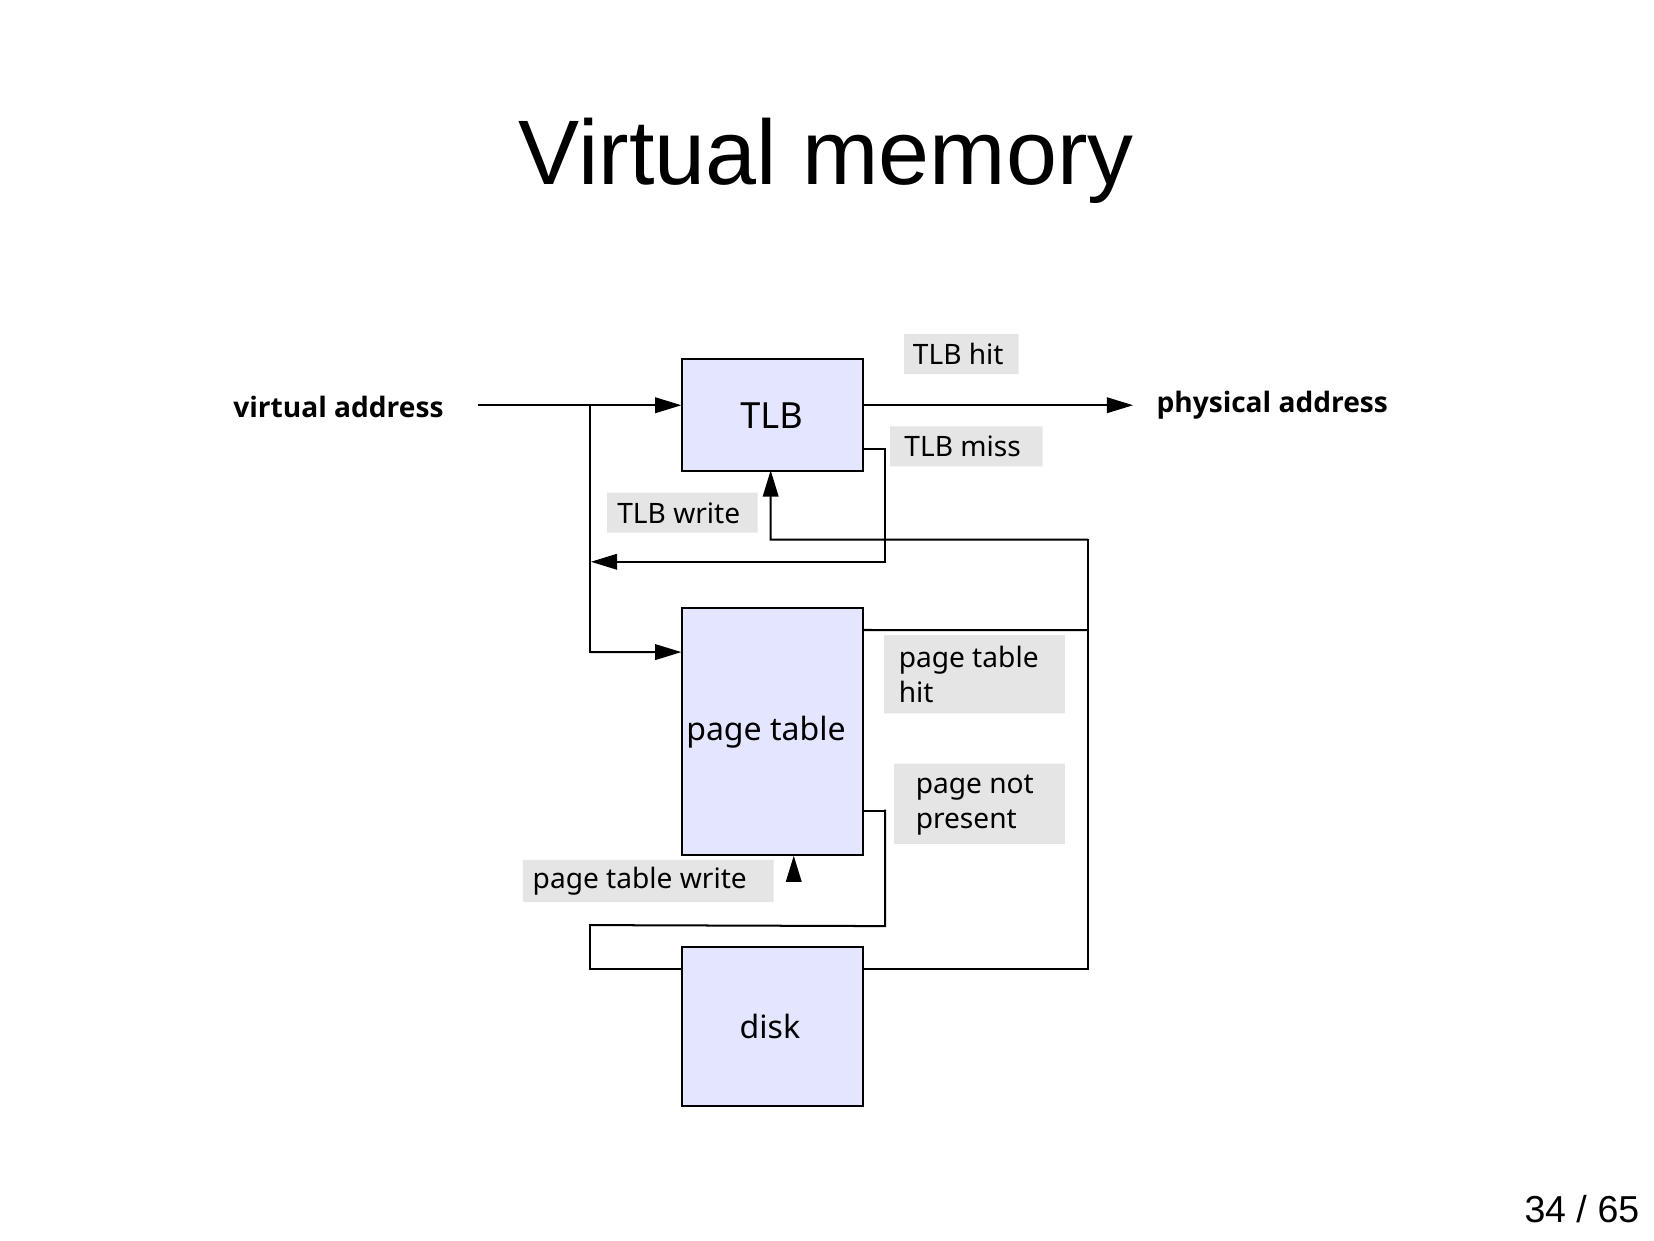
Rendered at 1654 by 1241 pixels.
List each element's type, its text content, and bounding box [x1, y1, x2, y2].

picture [212, 318, 1470, 1134]
text_box <number> / 65 [1380, 1181, 1654, 1238]
title Virtual memory [82, 49, 1571, 257]
